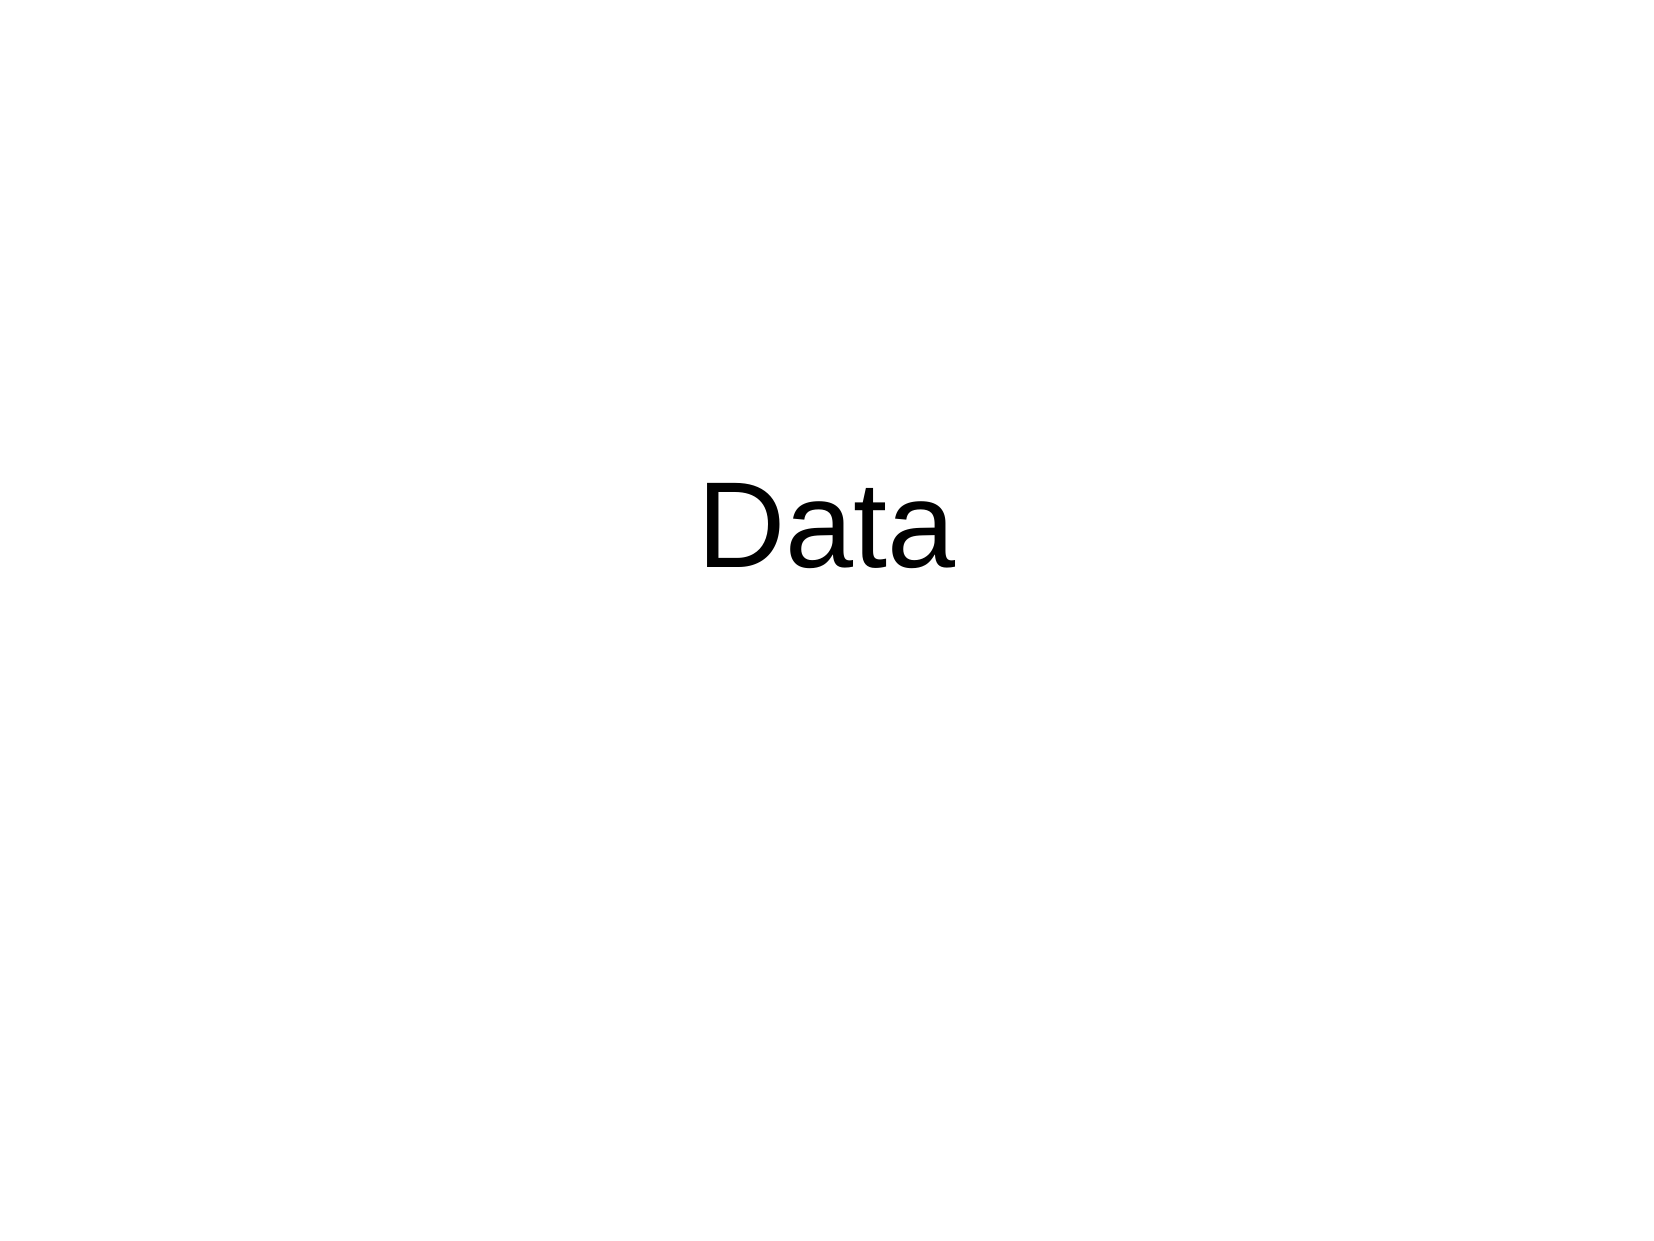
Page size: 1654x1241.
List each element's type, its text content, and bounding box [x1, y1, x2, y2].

title Data [82, 421, 1571, 629]
